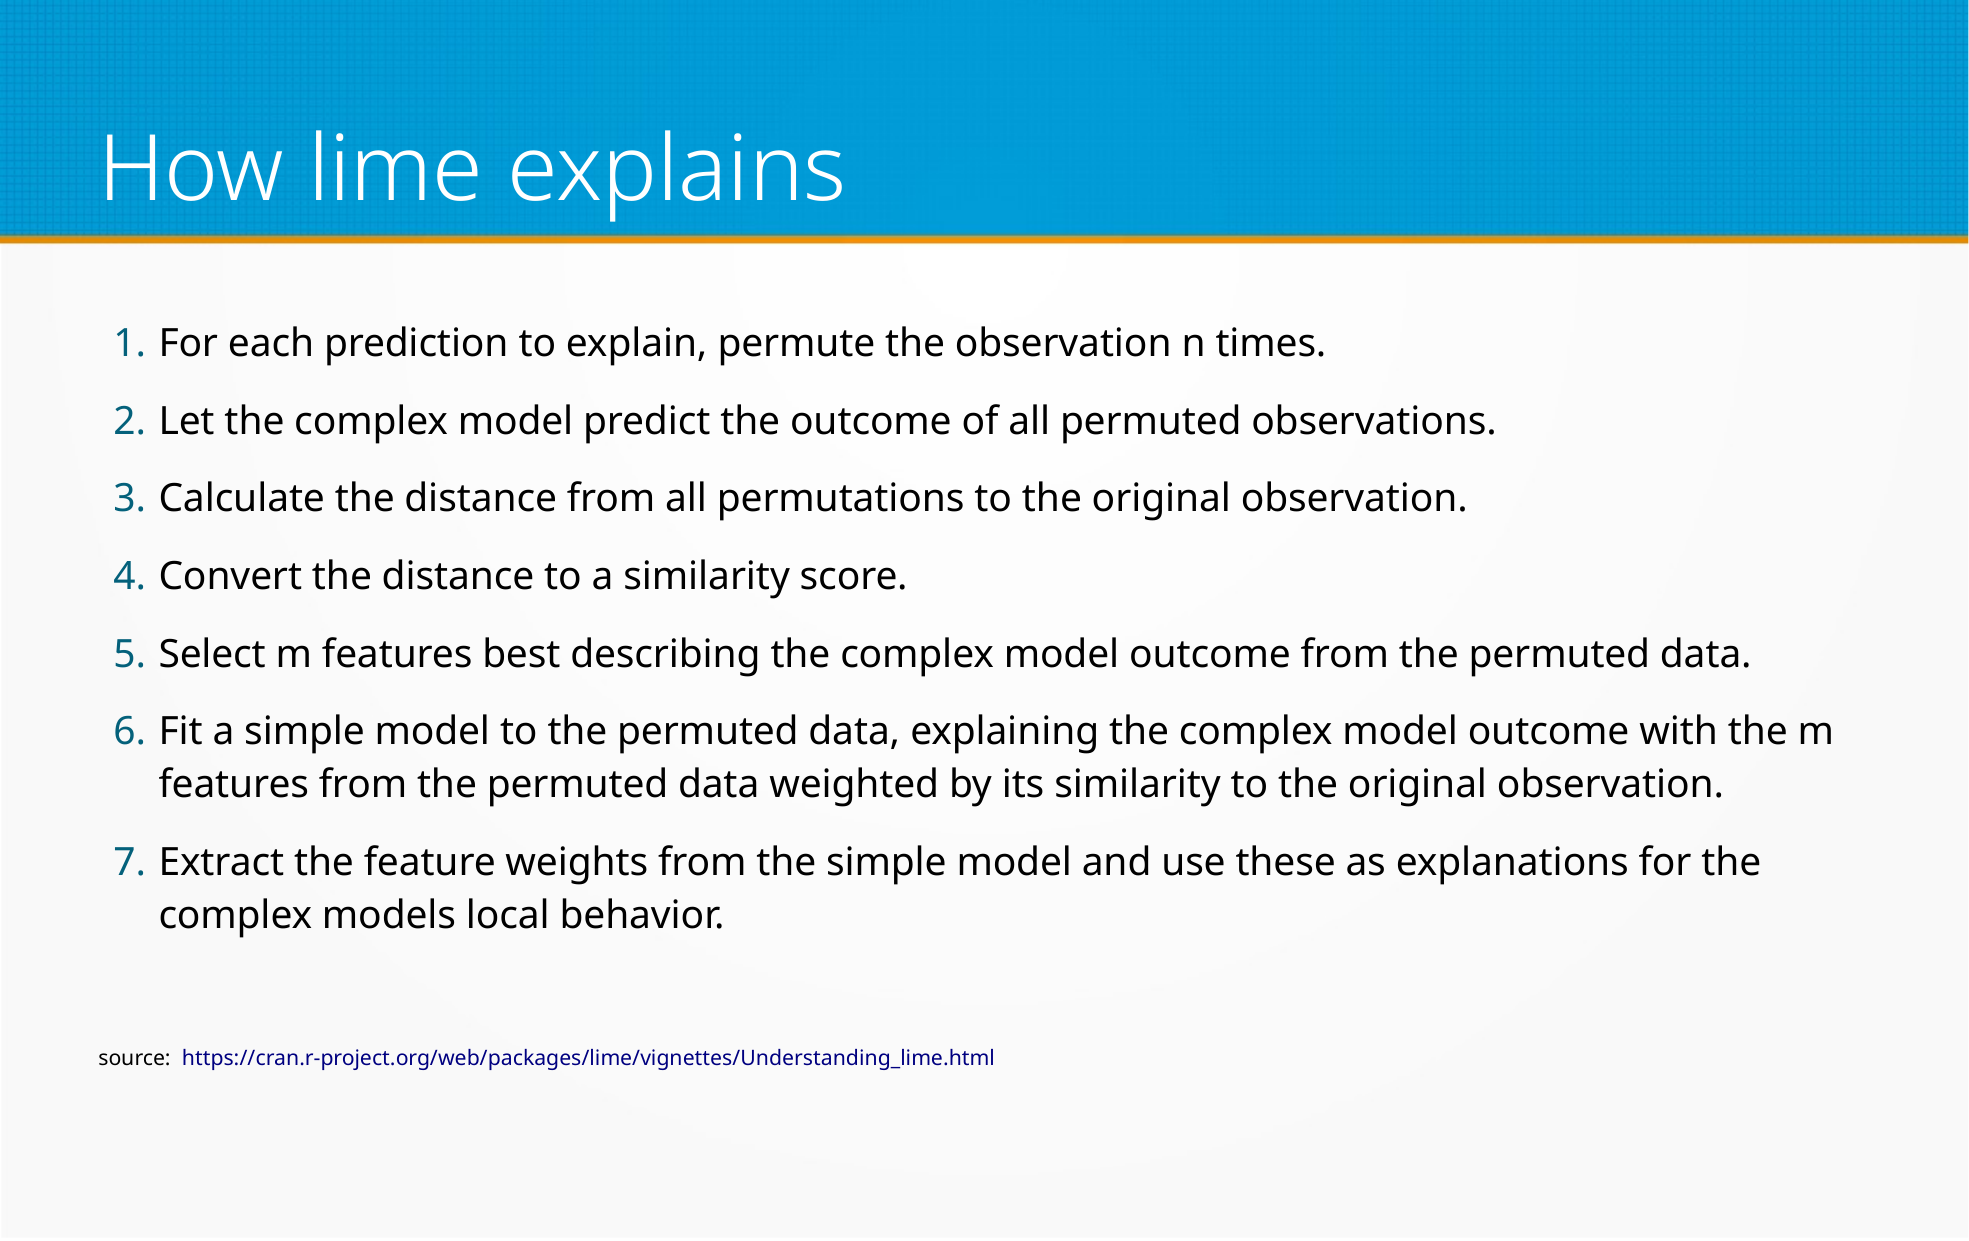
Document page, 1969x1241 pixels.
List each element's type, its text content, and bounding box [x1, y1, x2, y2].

title How lime explains [98, 19, 1870, 227]
picture [0, 233, 1969, 1241]
list For each prediction to explain, permute the observation n times. Let the complex model predict the outcome of all permuted observations. Calculate the distance from all permutations to the original observation. Convert the distance to a similarity score. Select m features best describing the complex model outcome from the permuted data. Fit a simple model to the permuted data, explaining the complex model outcome with the m features from the permuted data weighted by its similarity to the original observation. Extract the feature weights from the simple model and use these as explanations for the complex models local behavior. source: https://cran.r-project.org/web/packages/lime/vignettes/Understanding_lime.html [98, 315, 1861, 1081]
